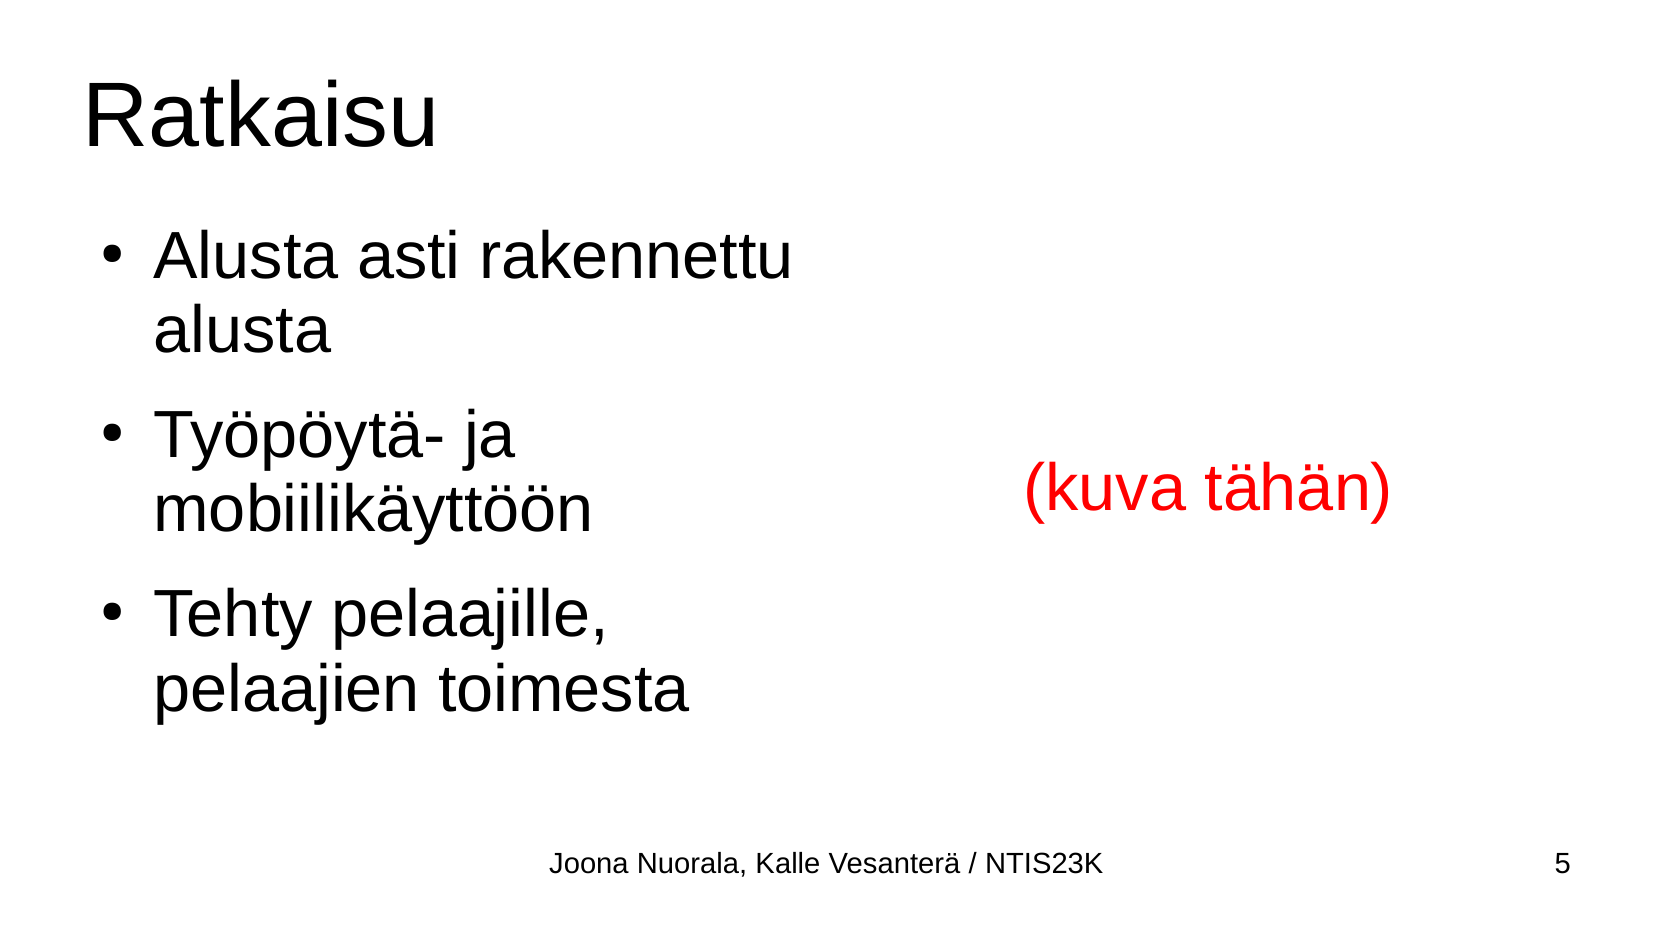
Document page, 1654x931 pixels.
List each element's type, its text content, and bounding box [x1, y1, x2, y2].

title Ratkaisu [82, 37, 1571, 193]
list (kuva tähän) [845, 217, 1572, 758]
list Alusta asti rakennettu alusta Työpöytä- ja mobiilikäyttöön Tehty pelaajille, pelaajien toimesta [82, 217, 809, 758]
